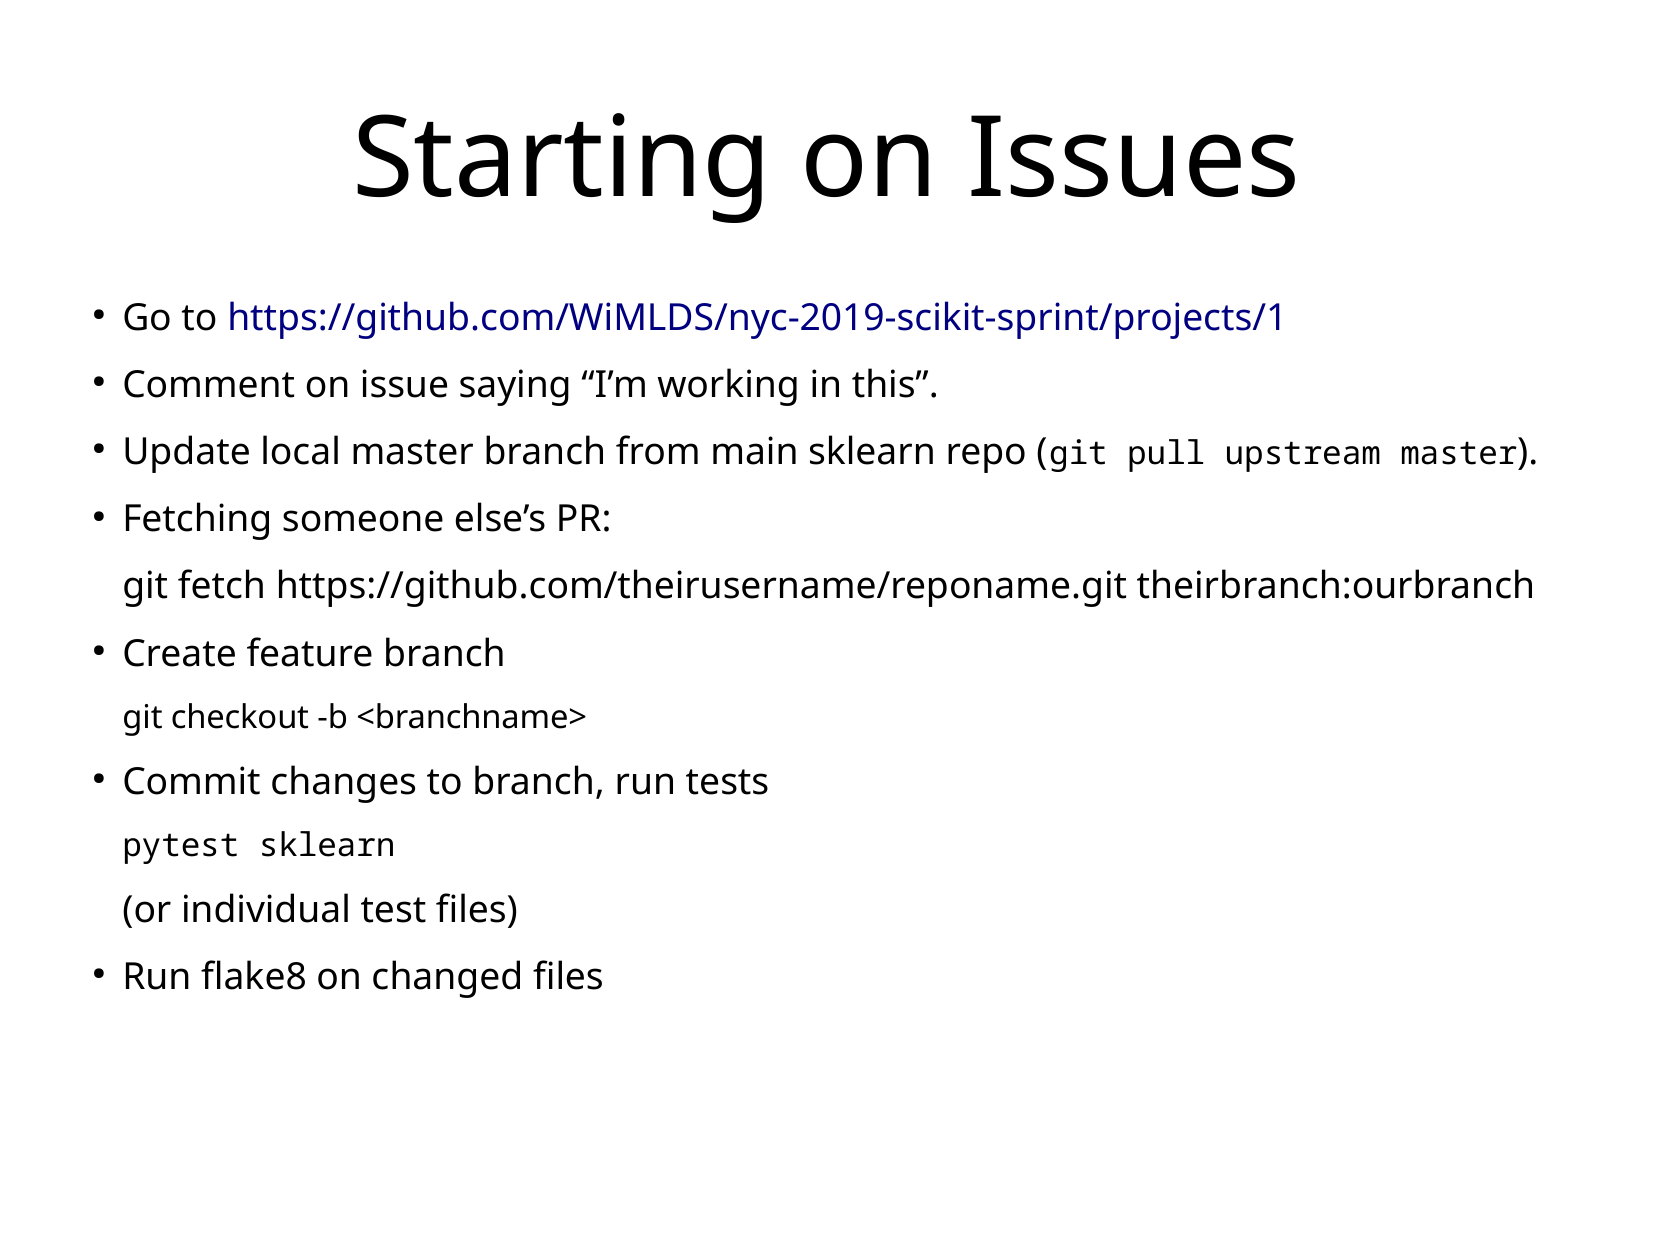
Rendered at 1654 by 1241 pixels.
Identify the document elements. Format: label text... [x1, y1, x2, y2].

title Starting on Issues [82, 49, 1571, 257]
list Go to https://github.com/WiMLDS/nyc-2019-scikit-sprint/projects/1 Comment on issue saying “I’m working in this”. Update local master branch from main sklearn repo (git pull upstream master). Fetching someone else’s PR: git fetch https://github.com/theirusername/reponame.git theirbranch:ourbranch Create feature branch git checkout -b <branchname> Commit changes to branch, run tests pytest sklearn (or individual test files) Run flake8 on changed files [82, 290, 1571, 1010]
